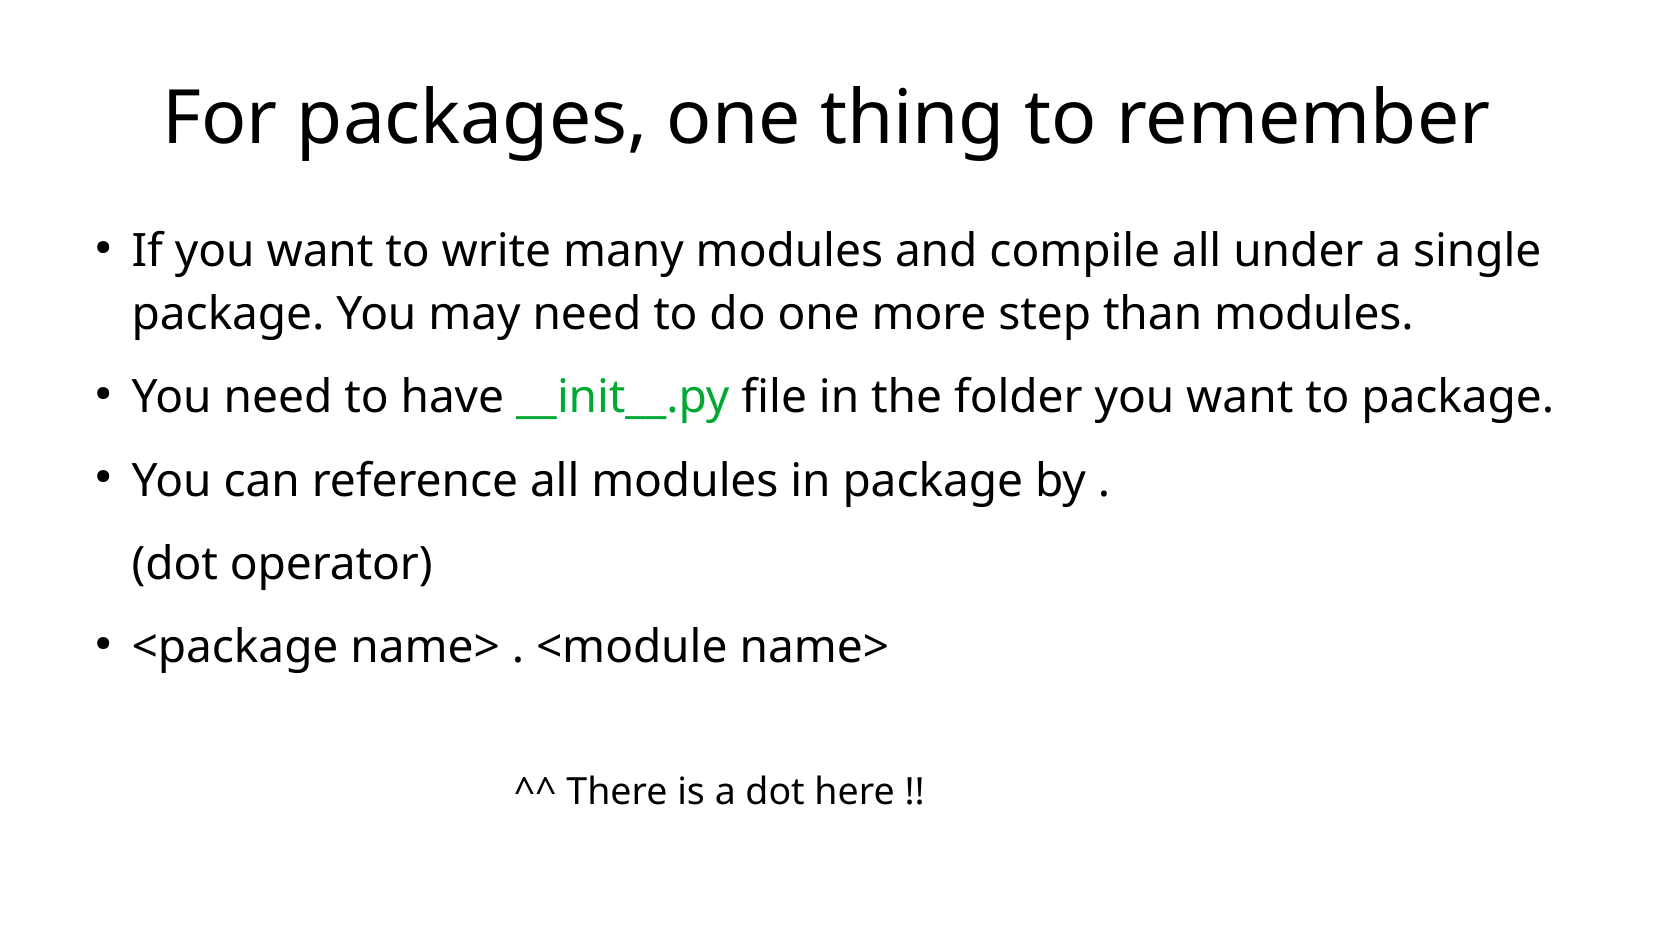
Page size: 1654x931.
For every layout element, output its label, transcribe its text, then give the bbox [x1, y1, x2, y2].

list If you want to write many modules and compile all under a single package. You may need to do one more step than modules. You need to have __init__.py file in the folder you want to package. You can reference all modules in package by . (dot operator) <package name> . <module name> [82, 217, 1571, 758]
text_box ^^ There is a dot here !! [499, 757, 1051, 868]
title For packages, one thing to remember [82, 37, 1571, 193]
